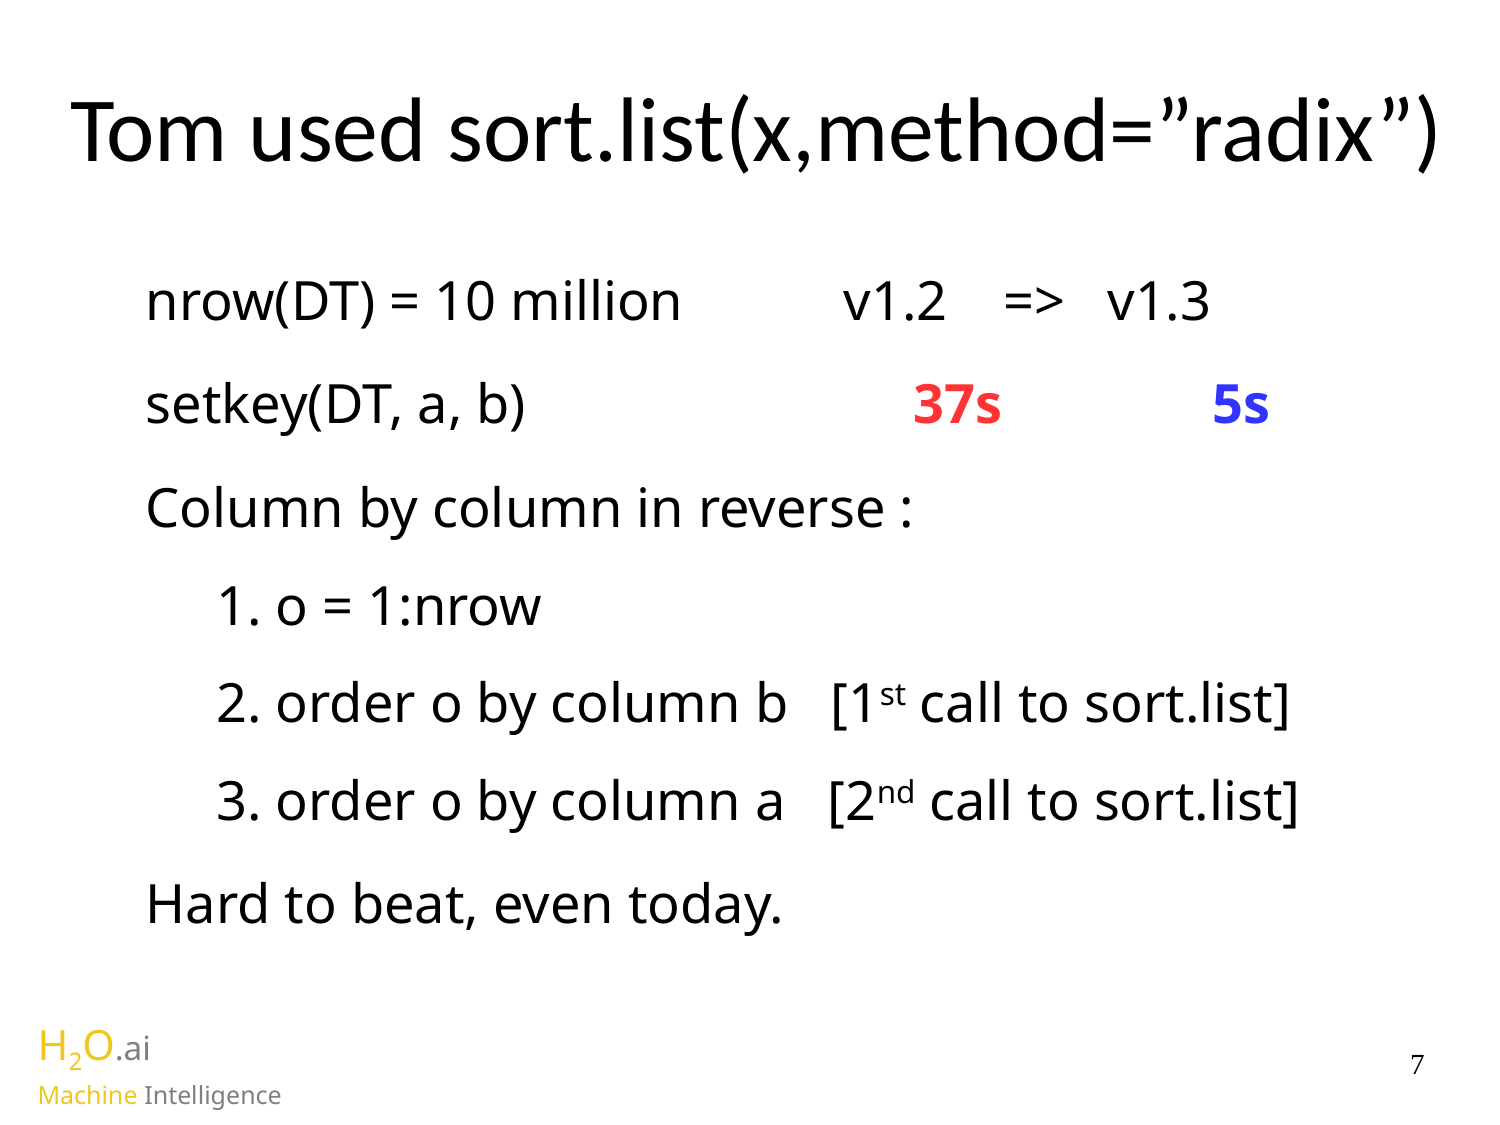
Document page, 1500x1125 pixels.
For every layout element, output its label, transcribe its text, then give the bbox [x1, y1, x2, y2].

list nrow(DT) = 10 million v1.2 => v1.3 setkey(DT, a, b) 37s 5s Column by column in reverse : 1. o = 1:nrow 2. order o by column b [1st call to sort.list] 3. order o by column a [2nd call to sort.list] Hard to beat, even today. [75, 262, 1425, 931]
title Tom used sort.list(x,method=”radix”) [30, 15, 1486, 263]
